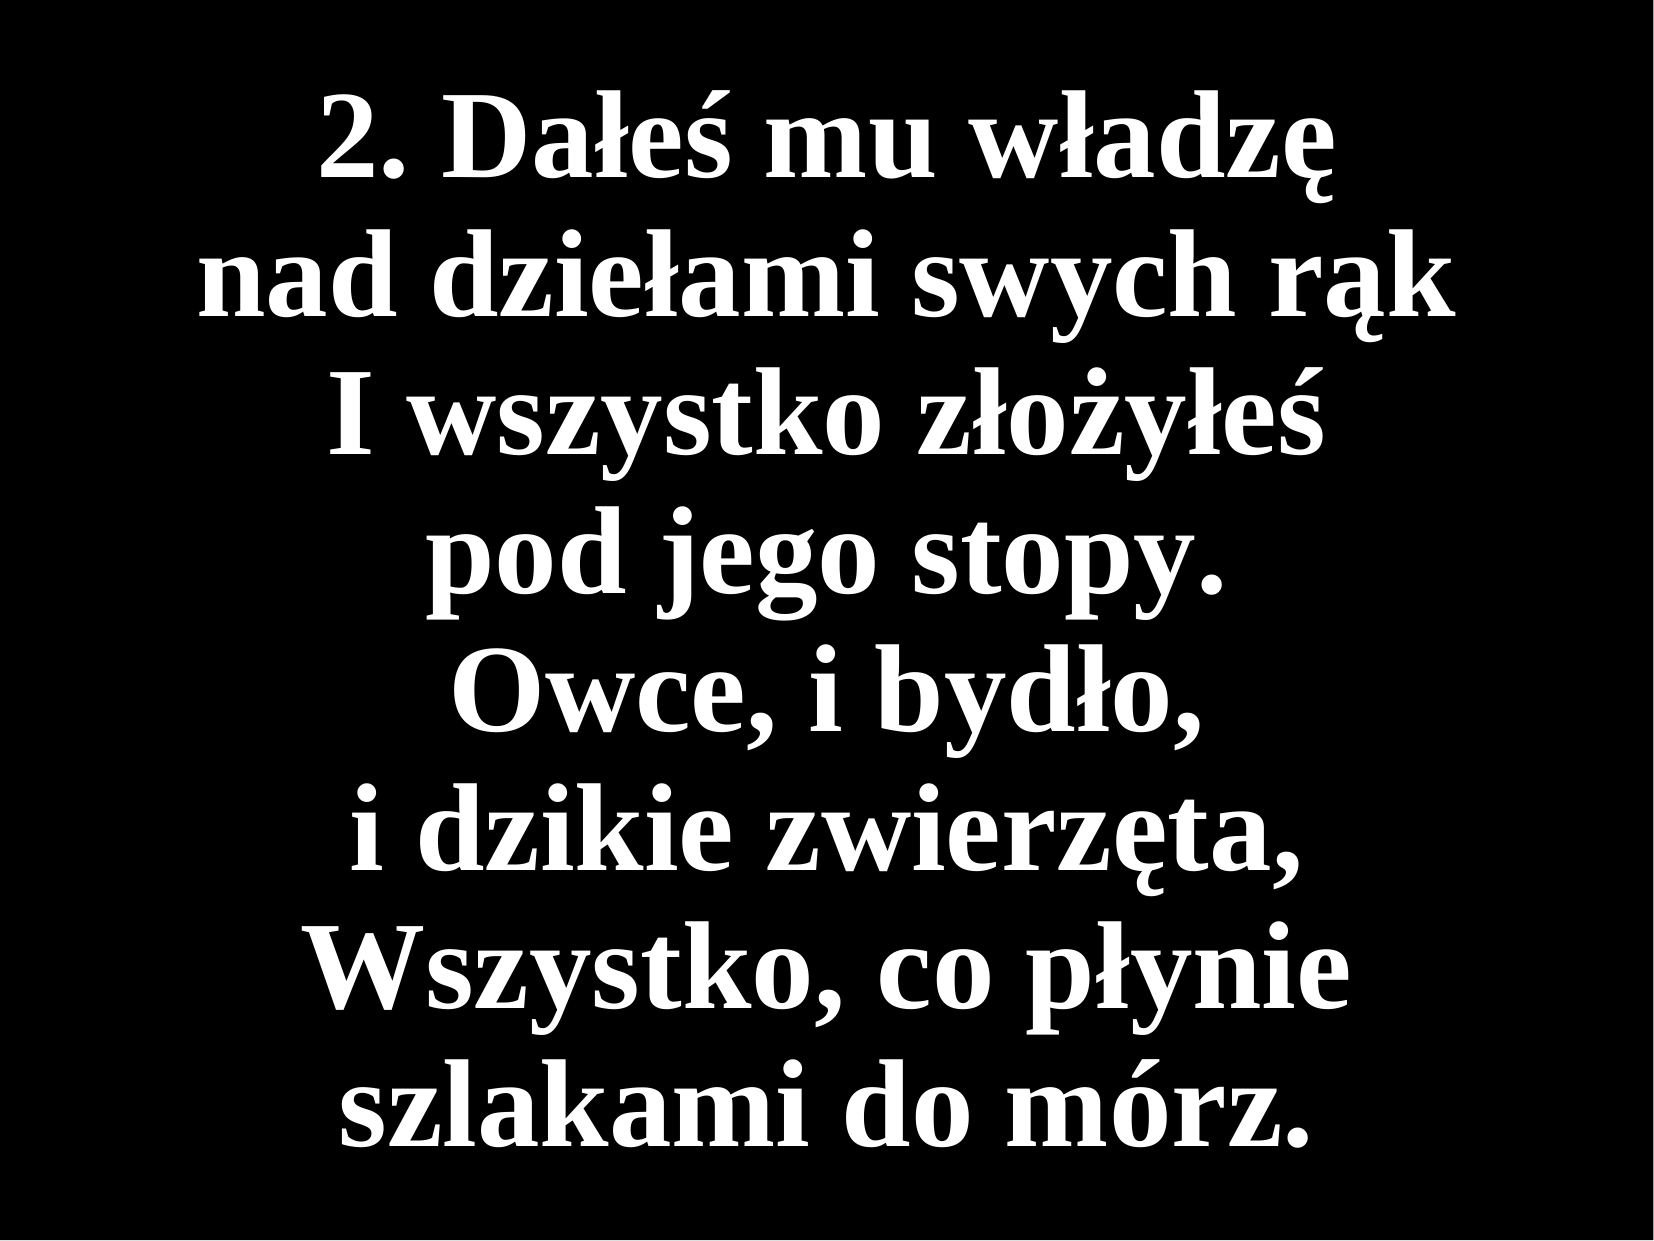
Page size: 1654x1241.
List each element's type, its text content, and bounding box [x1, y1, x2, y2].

title 2. Dałeś mu władzę nad dziełami swych rąk I wszystko złożyłeś pod jego stopy. Owce, i bydło, i dzikie zwierzęta, Wszystko, co płynie szlakami do mórz. [0, 0, 1654, 1241]
